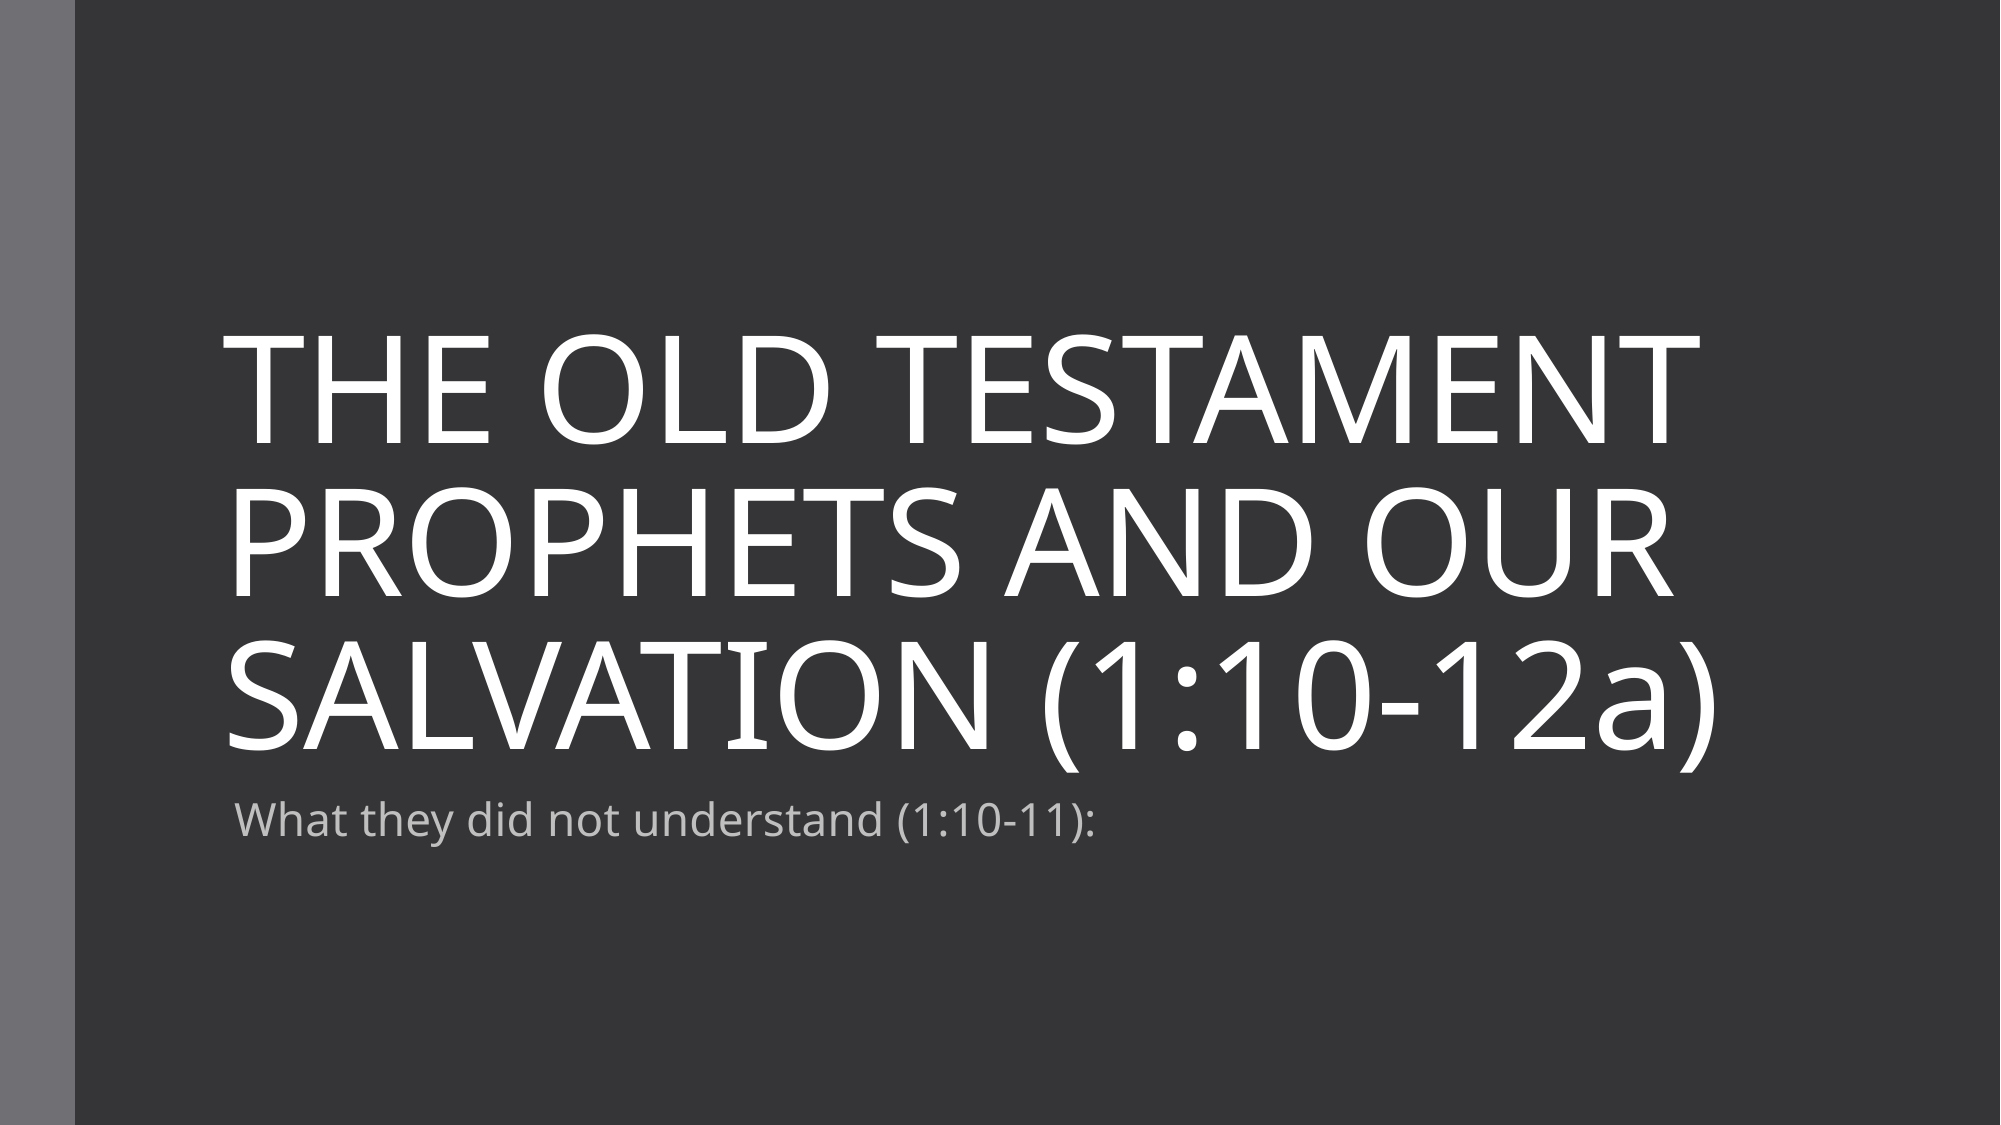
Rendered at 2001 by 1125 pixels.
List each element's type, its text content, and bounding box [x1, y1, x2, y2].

title THE OLD TESTAMENT PROPHETS AND OUR SALVATION (1:10-12a) [206, 124, 1752, 787]
subtitle What they did not understand (1:10-11): [206, 787, 1752, 1066]
